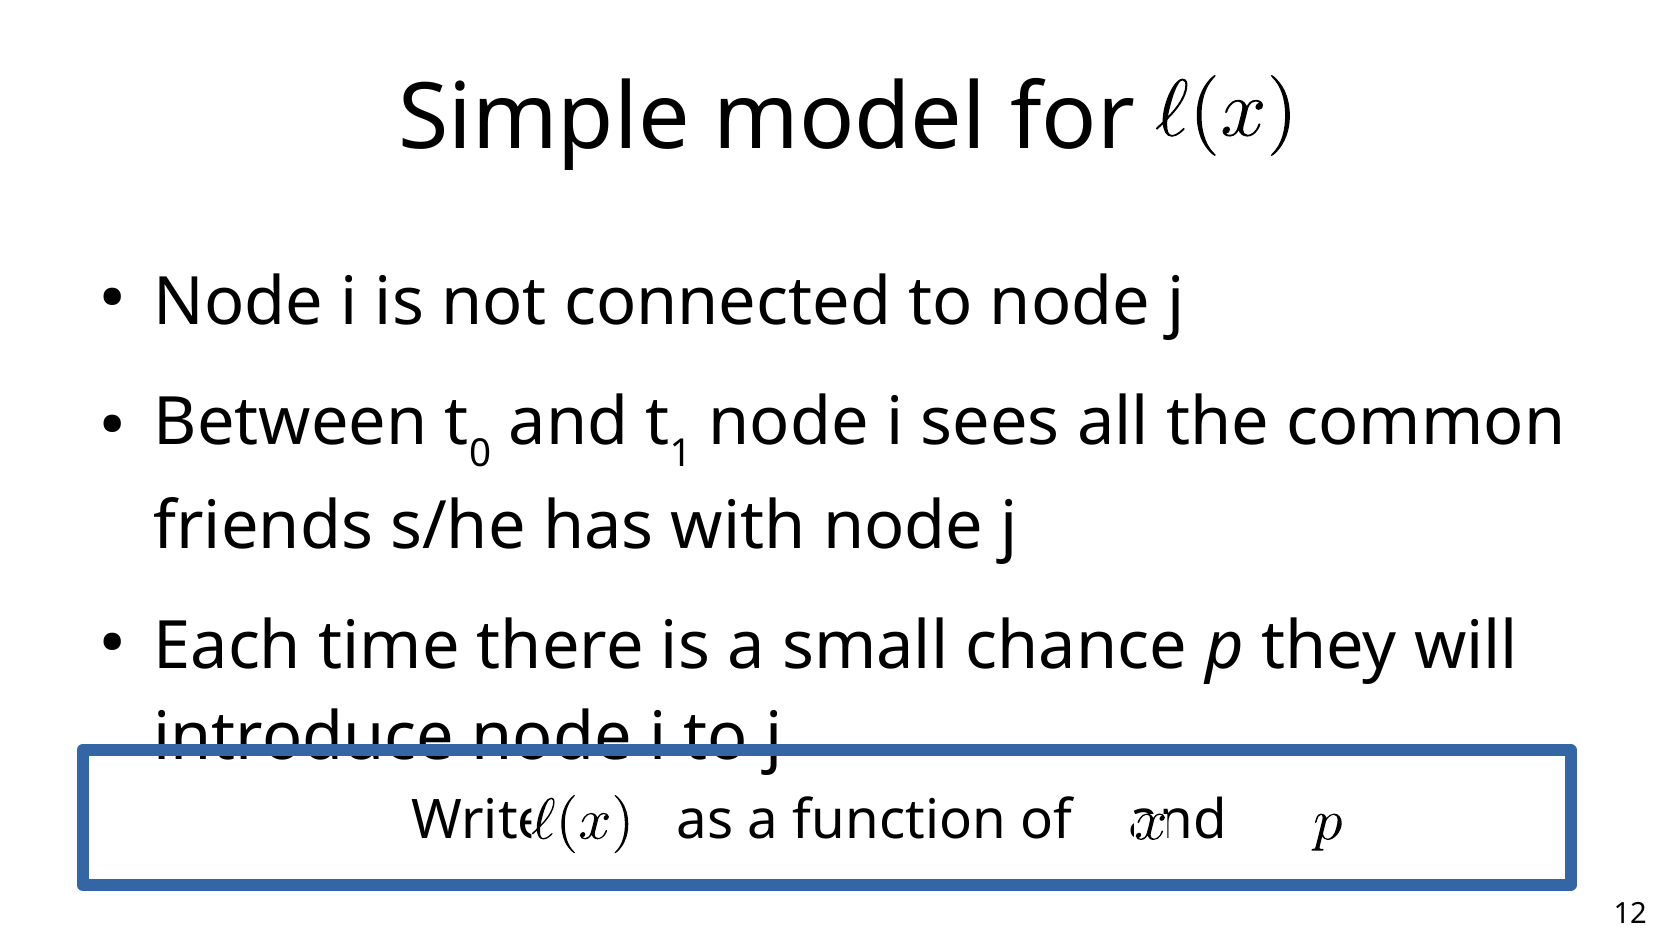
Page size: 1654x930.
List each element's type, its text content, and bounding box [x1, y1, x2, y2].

list Write as a function of and [82, 750, 1571, 886]
text_box [531, 795, 635, 854]
title Simple model for [82, 1, 1571, 225]
text_box [1134, 813, 1168, 841]
list Node i is not connected to node j Between t0 and t1 node i sees all the common friends s/he has with node j Each time there is a small chance p they will introduce node i to j [82, 252, 1571, 744]
text_box [1311, 813, 1343, 851]
text_box [1155, 75, 1298, 156]
